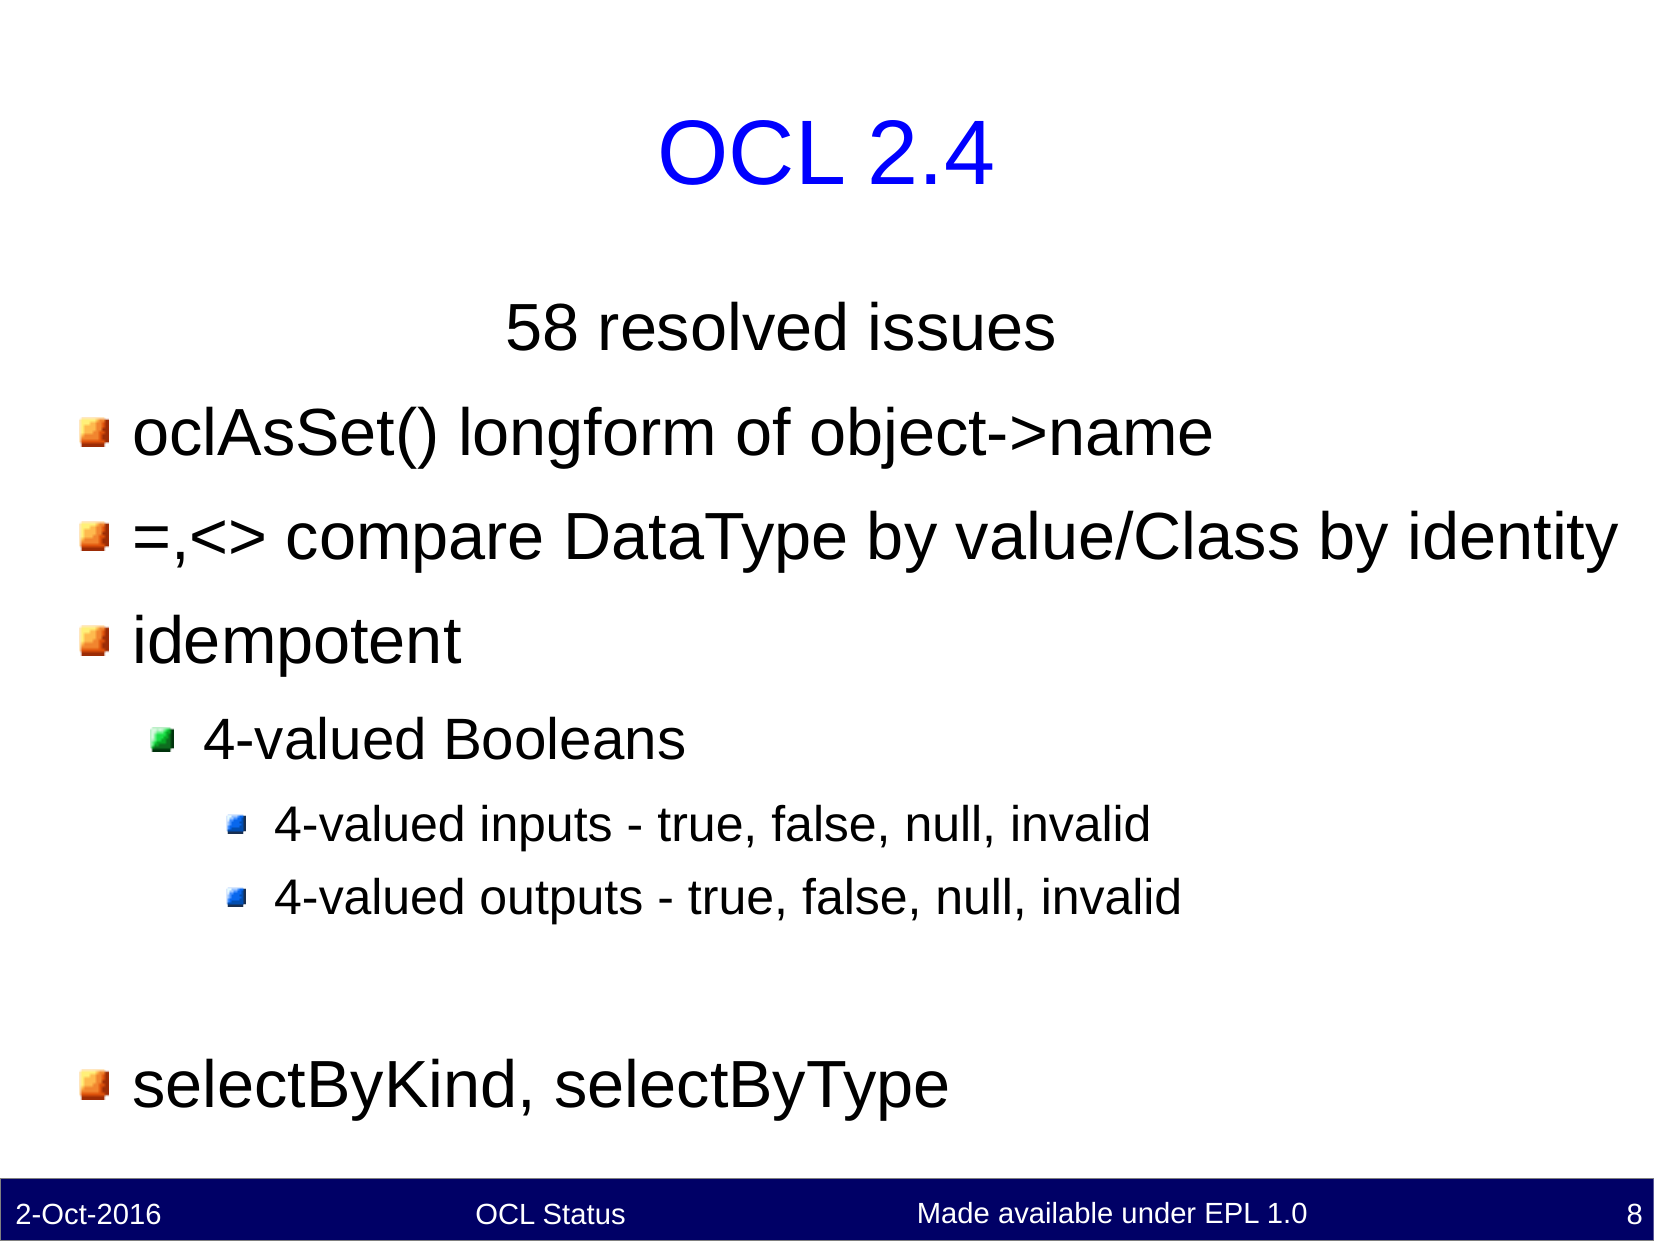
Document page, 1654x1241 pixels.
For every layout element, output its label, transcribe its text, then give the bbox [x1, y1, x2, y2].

list 58 resolved issues oclAsSet() longform of object->name =,<> compare DataType by value/Class by identity idempotent 4-valued Booleans 4-valued inputs - true, false, null, invalid 4-valued outputs - true, false, null, invalid selectByKind, selectByType [61, 290, 1632, 1122]
title OCL 2.4 [82, 49, 1571, 257]
